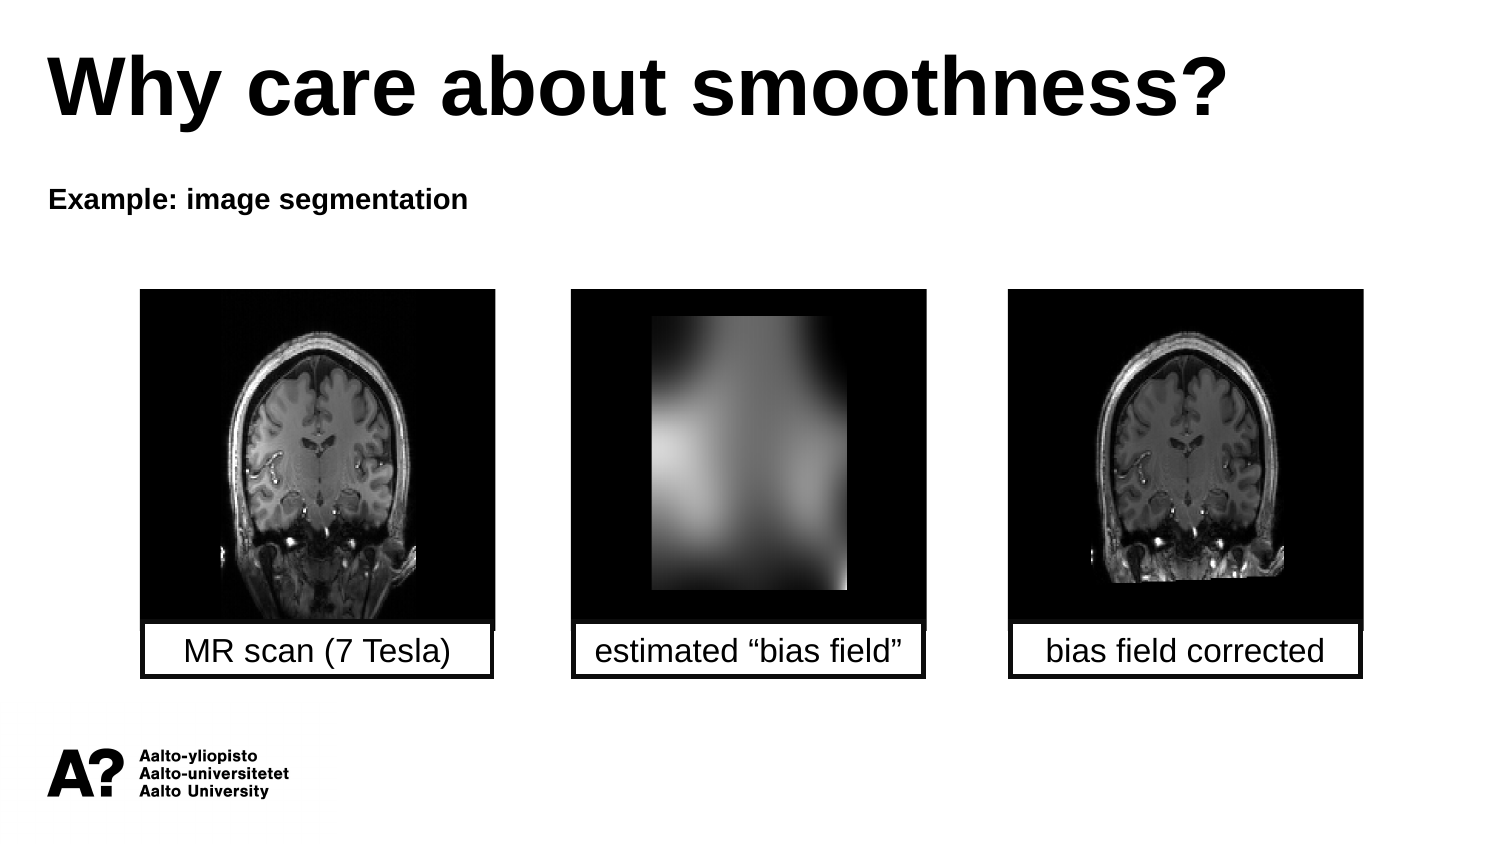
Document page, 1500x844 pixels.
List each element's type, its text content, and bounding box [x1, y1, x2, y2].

picture [0, 702, 337, 844]
picture [1007, 289, 1364, 631]
list Example: image segmentation [48, 180, 1375, 226]
list Why care about smoothness? [47, 32, 1442, 197]
picture [570, 289, 927, 631]
text_box estimated “bias field” [573, 621, 924, 677]
text_box bias field corrected [1010, 621, 1361, 677]
text_box MR scan (7 Tesla) [142, 621, 493, 677]
picture [139, 289, 496, 631]
